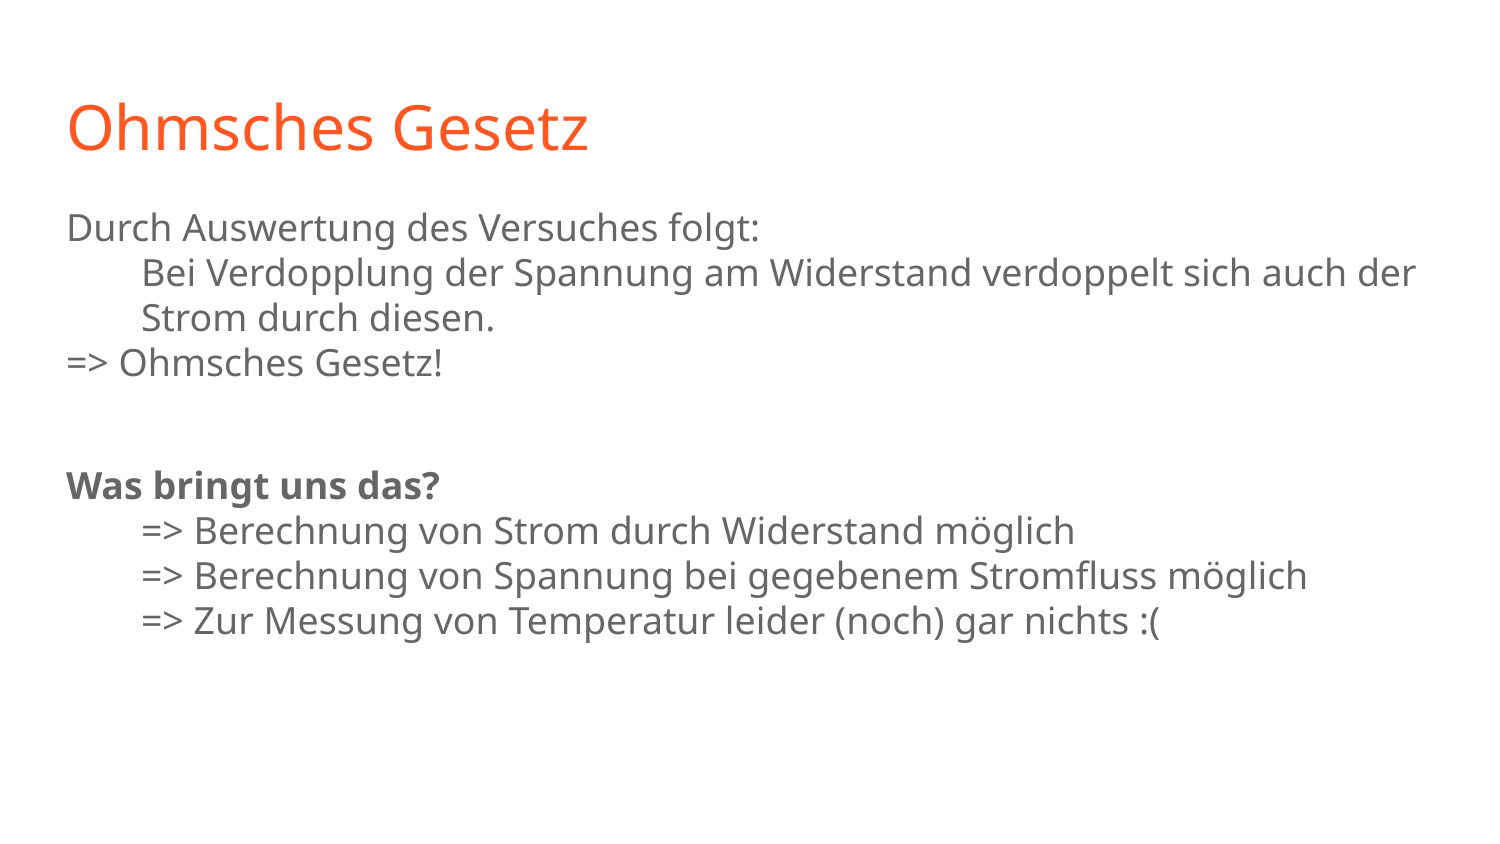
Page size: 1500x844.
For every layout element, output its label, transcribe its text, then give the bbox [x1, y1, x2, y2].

list Durch Auswertung des Versuches folgt: Bei Verdopplung der Spannung am Widerstand verdoppelt sich auch der Strom durch diesen. => Ohmsches Gesetz! Was bringt uns das? => Berechnung von Strom durch Widerstand möglich => Berechnung von Spannung bei gegebenem Stromfluss möglich => Zur Messung von Temperatur leider (noch) gar nichts :( [51, 189, 1449, 750]
title Ohmsches Gesetz [51, 72, 1449, 167]
